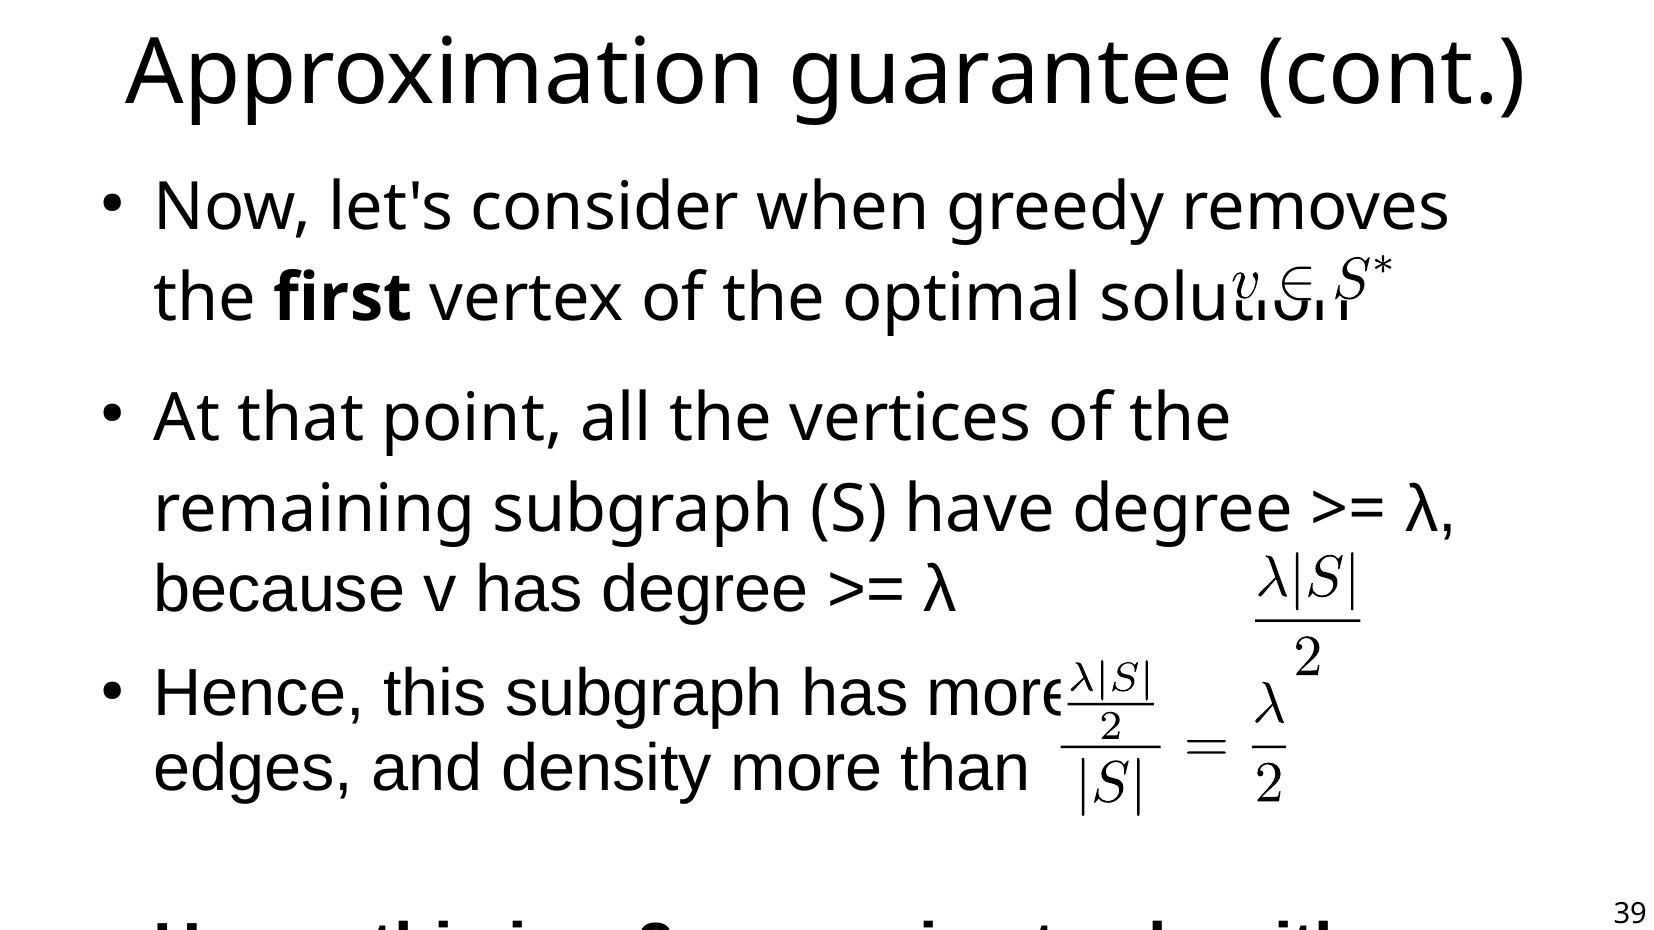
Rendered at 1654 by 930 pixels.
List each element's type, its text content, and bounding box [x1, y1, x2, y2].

text_box [1230, 255, 1396, 301]
list Now, let's consider when greedy removes the first vertex of the optimal solution At that point, all the vertices of the remaining subgraph (S) have degree >= λ, because v has degree >= λ Hence, this subgraph has more than edges, and density more than Hence this is a 2-approximate algorithm [82, 158, 1571, 698]
title Approximation guarantee (cont.) [82, 1, 1571, 135]
text_box [1060, 552, 1361, 816]
